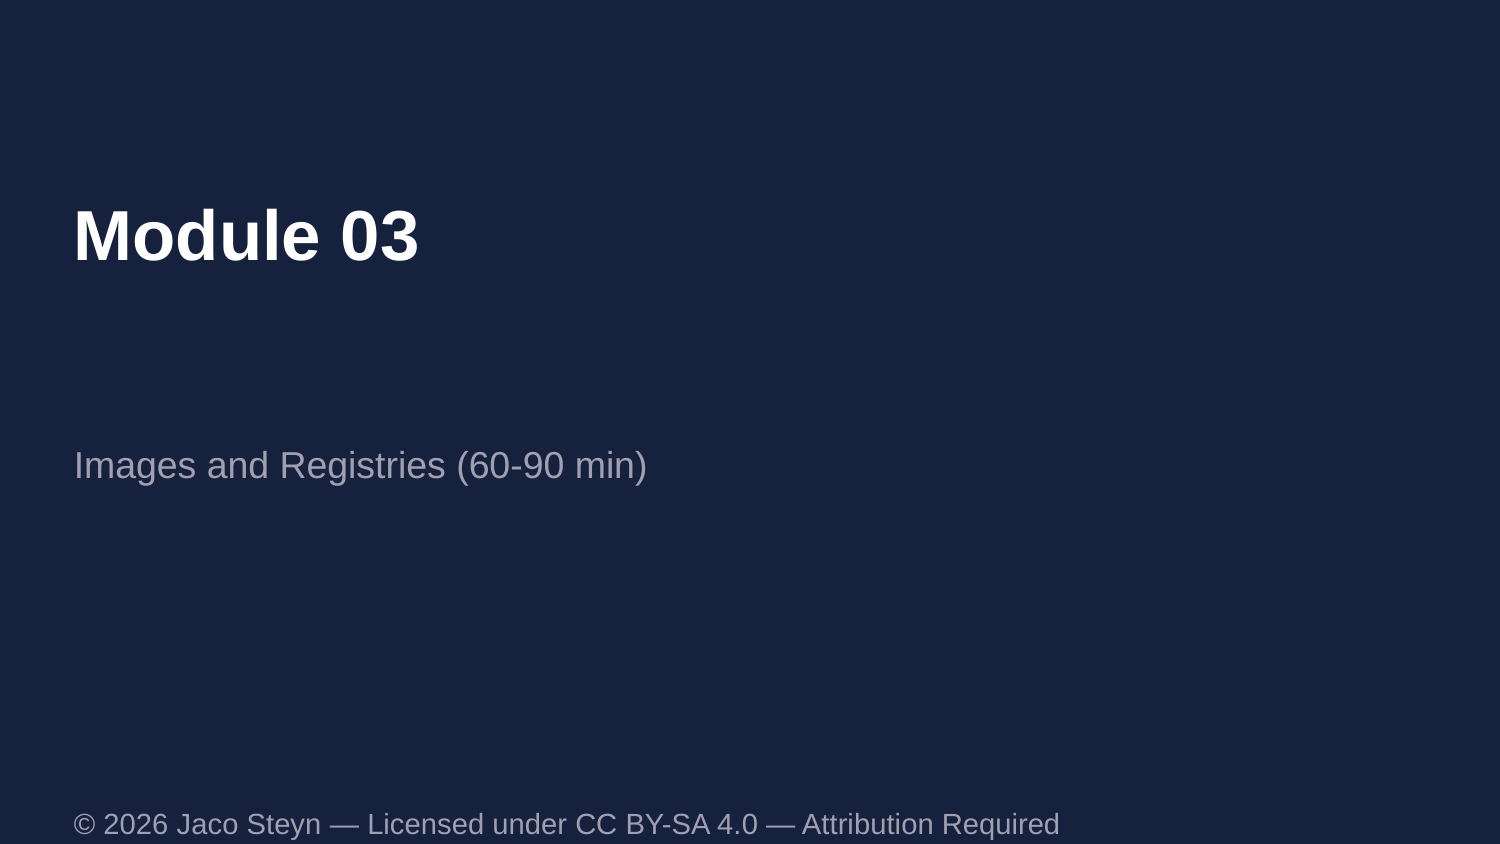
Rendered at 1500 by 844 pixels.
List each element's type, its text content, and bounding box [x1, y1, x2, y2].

text_box © 2026 Jaco Steyn — Licensed under CC BY-SA 4.0 — Attribution Required [59, 800, 1441, 836]
title Module 03 [59, 188, 1441, 426]
subtitle Images and Registries (60-90 min) [59, 437, 1441, 532]
